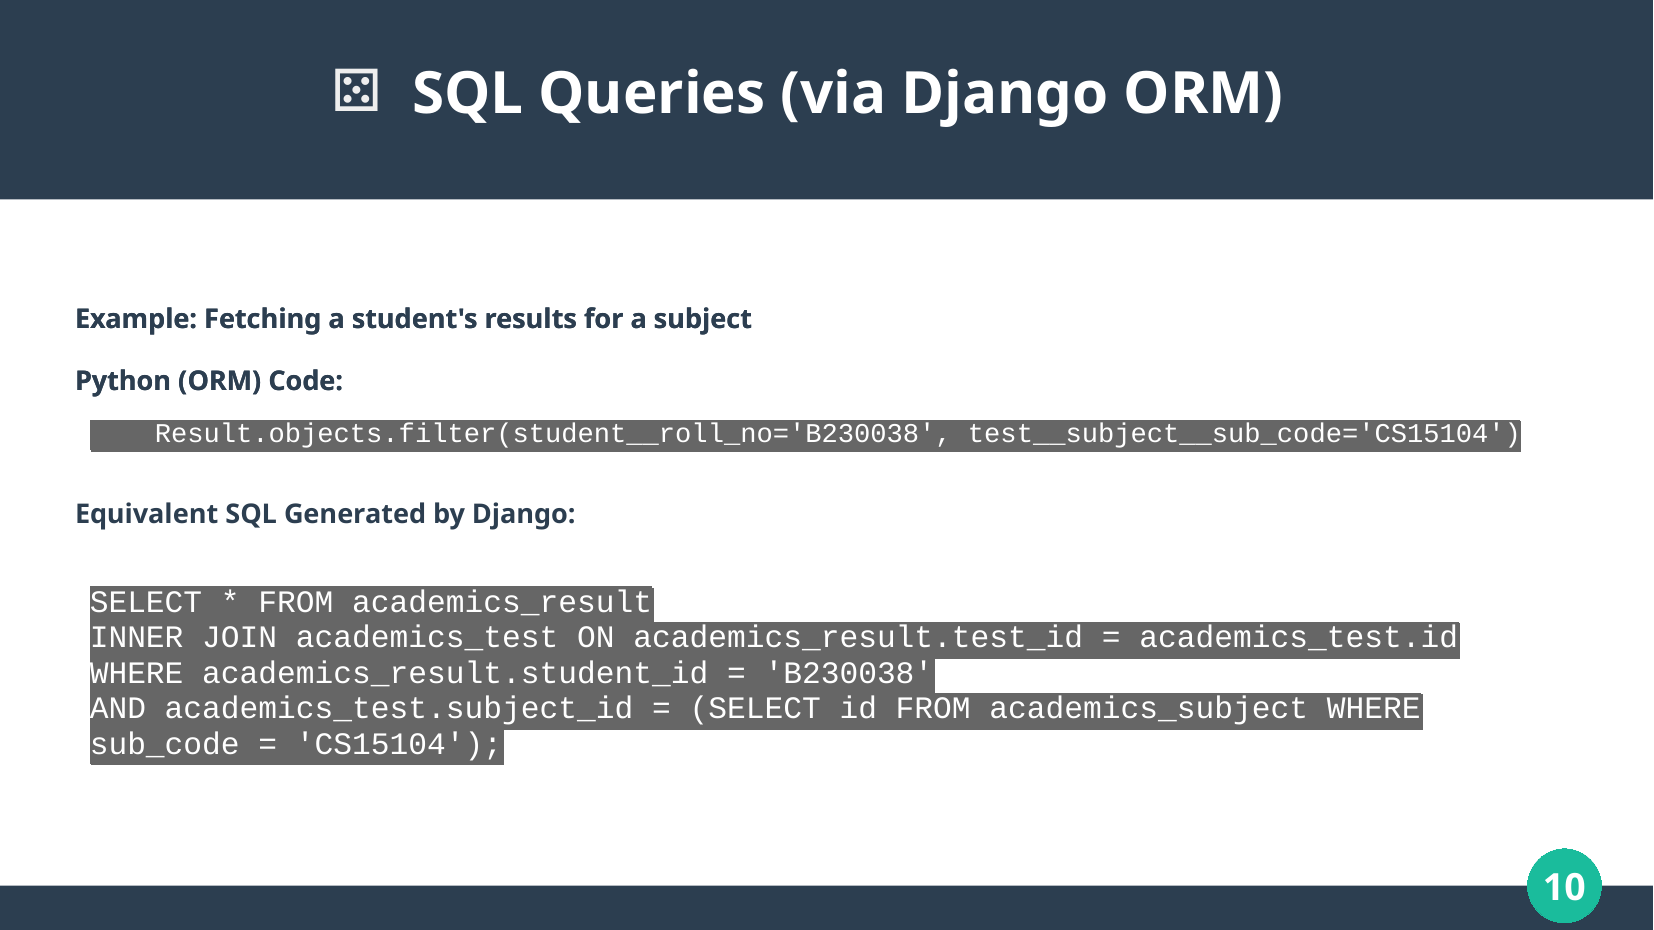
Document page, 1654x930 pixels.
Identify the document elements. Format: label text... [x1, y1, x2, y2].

list Example: Fetching a student's results for a subject Python (ORM) Code: [75, 300, 1238, 413]
text_box Result.objects.filter(student__roll_no='B230038', test__subject__sub_code='CS15104') [75, 375, 1576, 496]
title SQL Queries (via Django ORM) [40, 32, 1576, 151]
list Equivalent SQL Generated by Django: [75, 495, 713, 525]
text_box SELECT * FROM academics_result INNER JOIN academics_test ON academics_result.test_id = academics_test.id WHERE academics_result.student_id = 'B230038' AND academics_test.subject_id = (SELECT id FROM academics_subject WHERE sub_code = 'CS15104'); [75, 525, 1576, 826]
